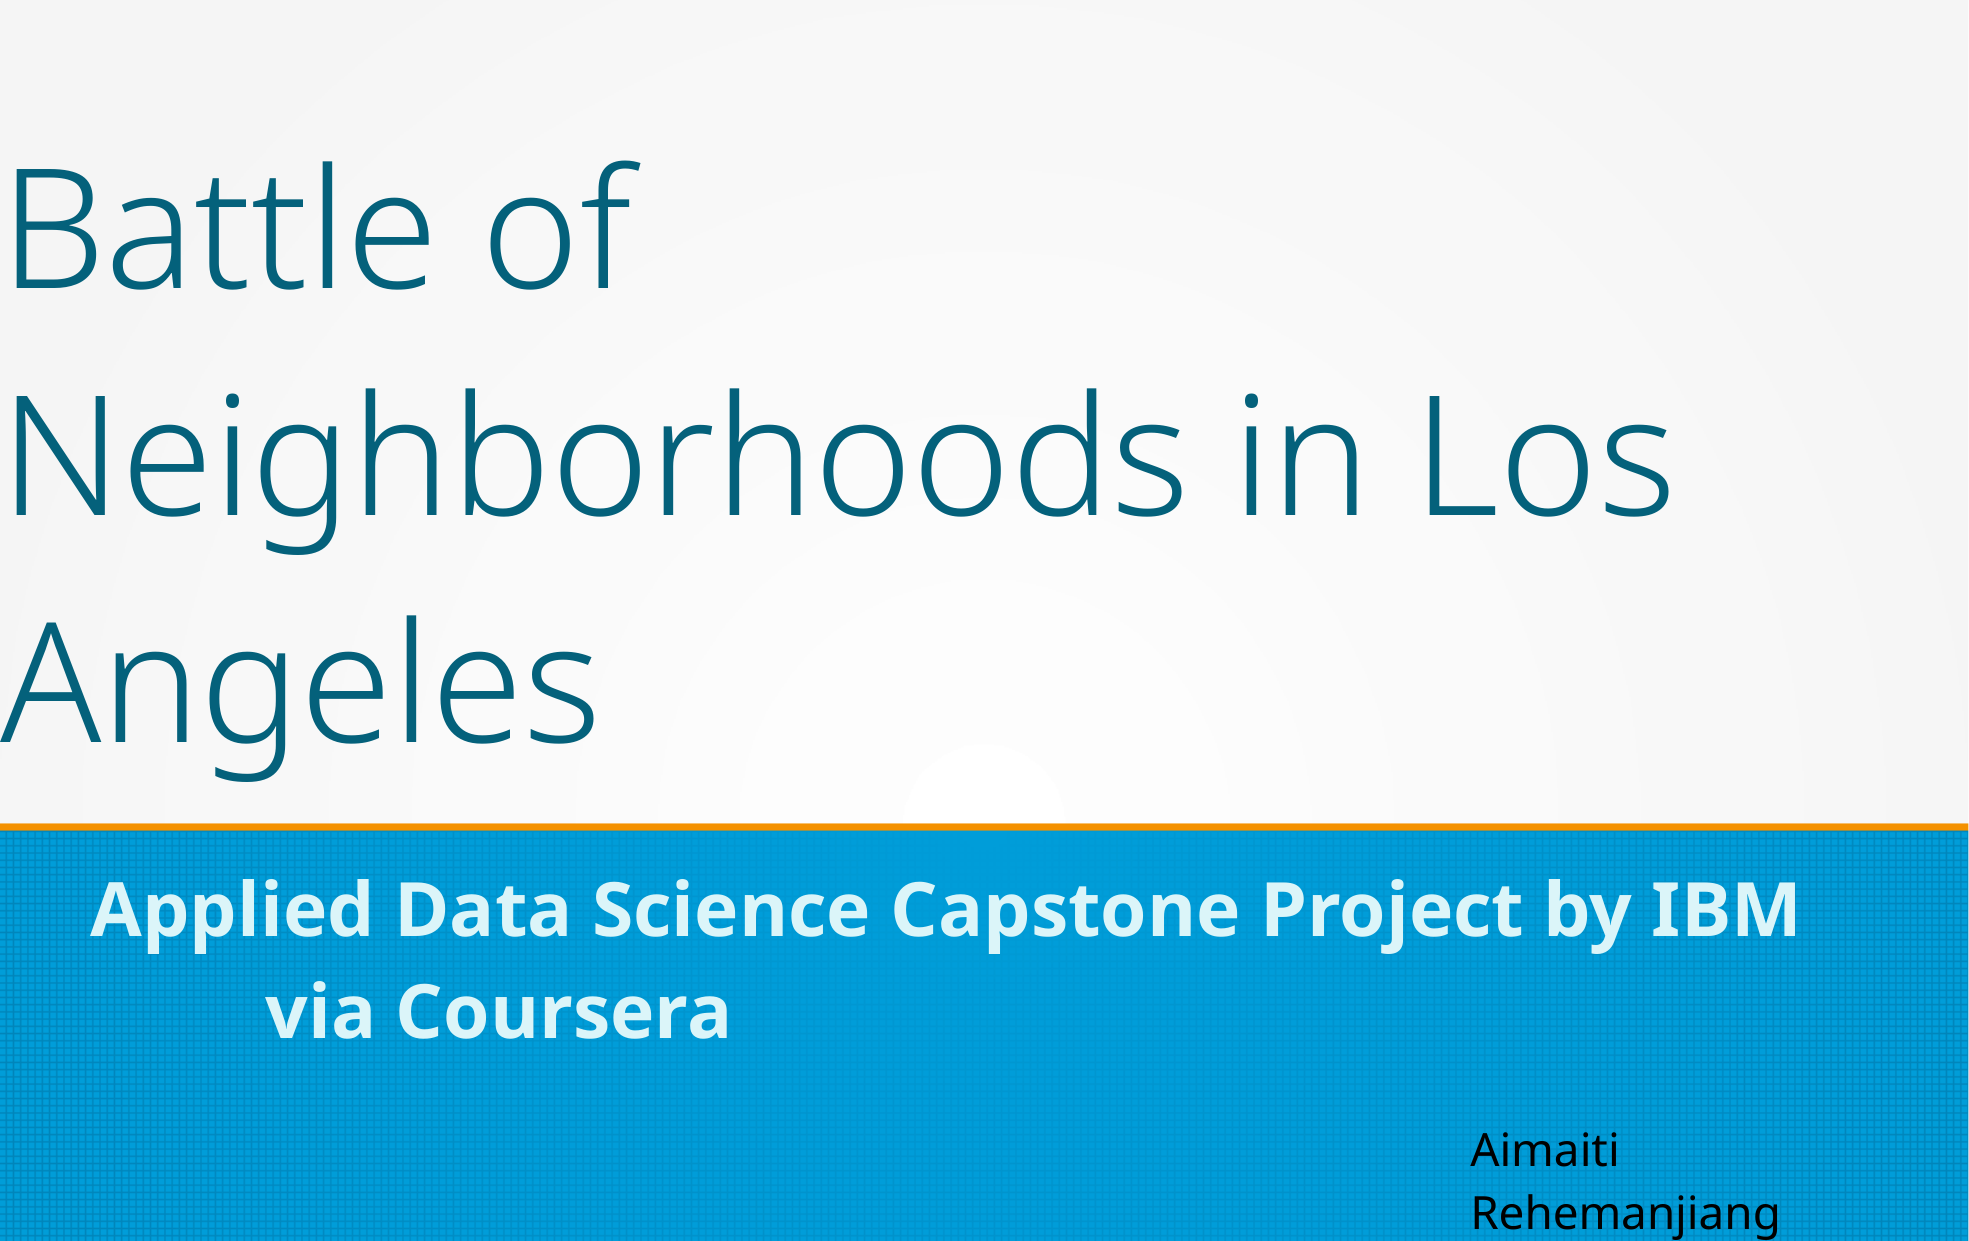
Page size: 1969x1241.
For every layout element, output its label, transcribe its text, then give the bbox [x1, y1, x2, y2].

title Battle of Neighborhoods in Los Angeles [0, 60, 1772, 792]
subtitle Applied Data Science Capstone Project by IBM via Coursera [90, 855, 1861, 1111]
picture [0, 0, 1969, 830]
text_box Aimaiti Rehemanjiang [1464, 1145, 1914, 1216]
